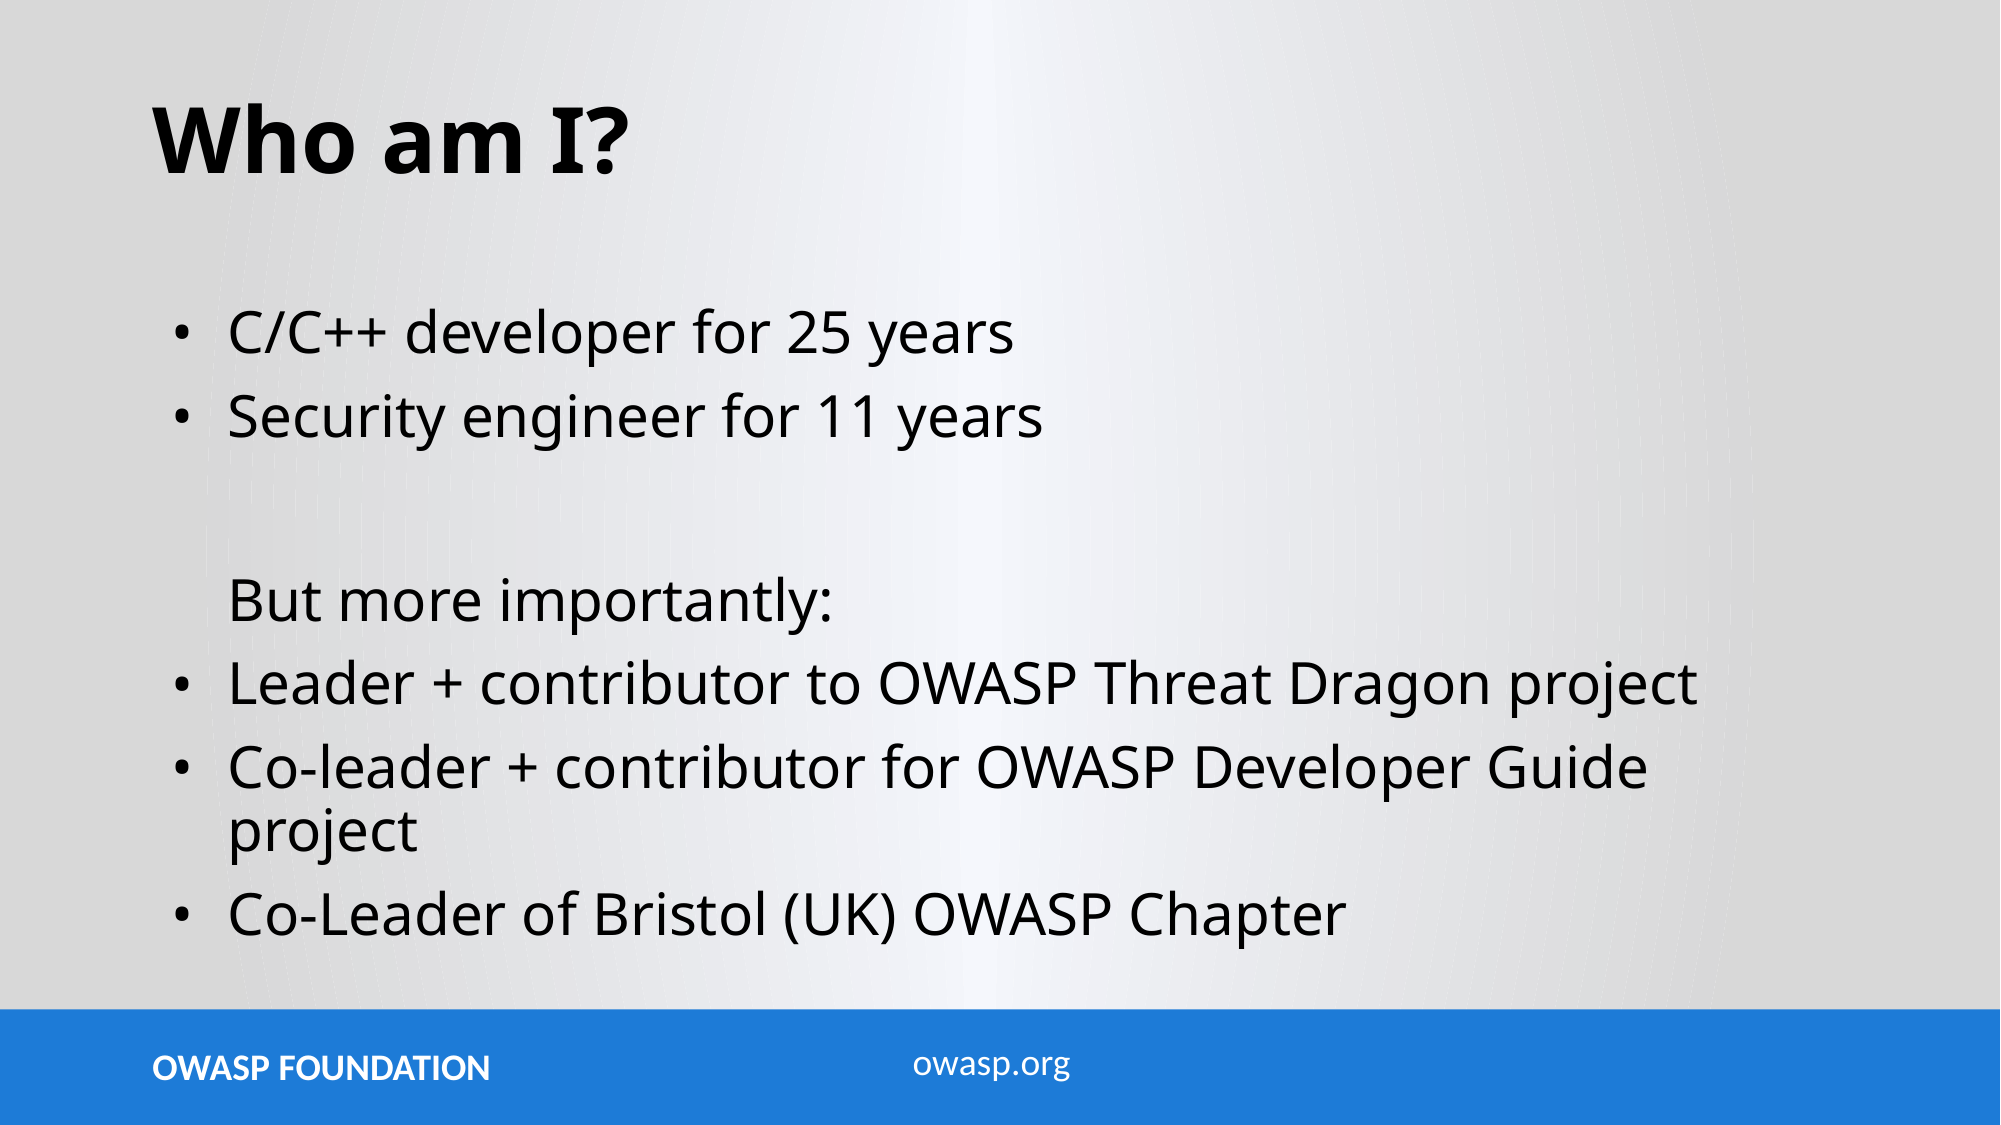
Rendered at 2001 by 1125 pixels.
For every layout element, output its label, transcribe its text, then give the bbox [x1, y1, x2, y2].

title Who am I? [137, 35, 1863, 253]
list C/C++ developer for 25 years Security engineer for 11 years But more importantly: Leader + contributor to OWASP Threat Dragon project Co-leader + contributor for OWASP Developer Guide project Co-Leader of Bristol (UK) OWASP Chapter [137, 295, 1863, 938]
